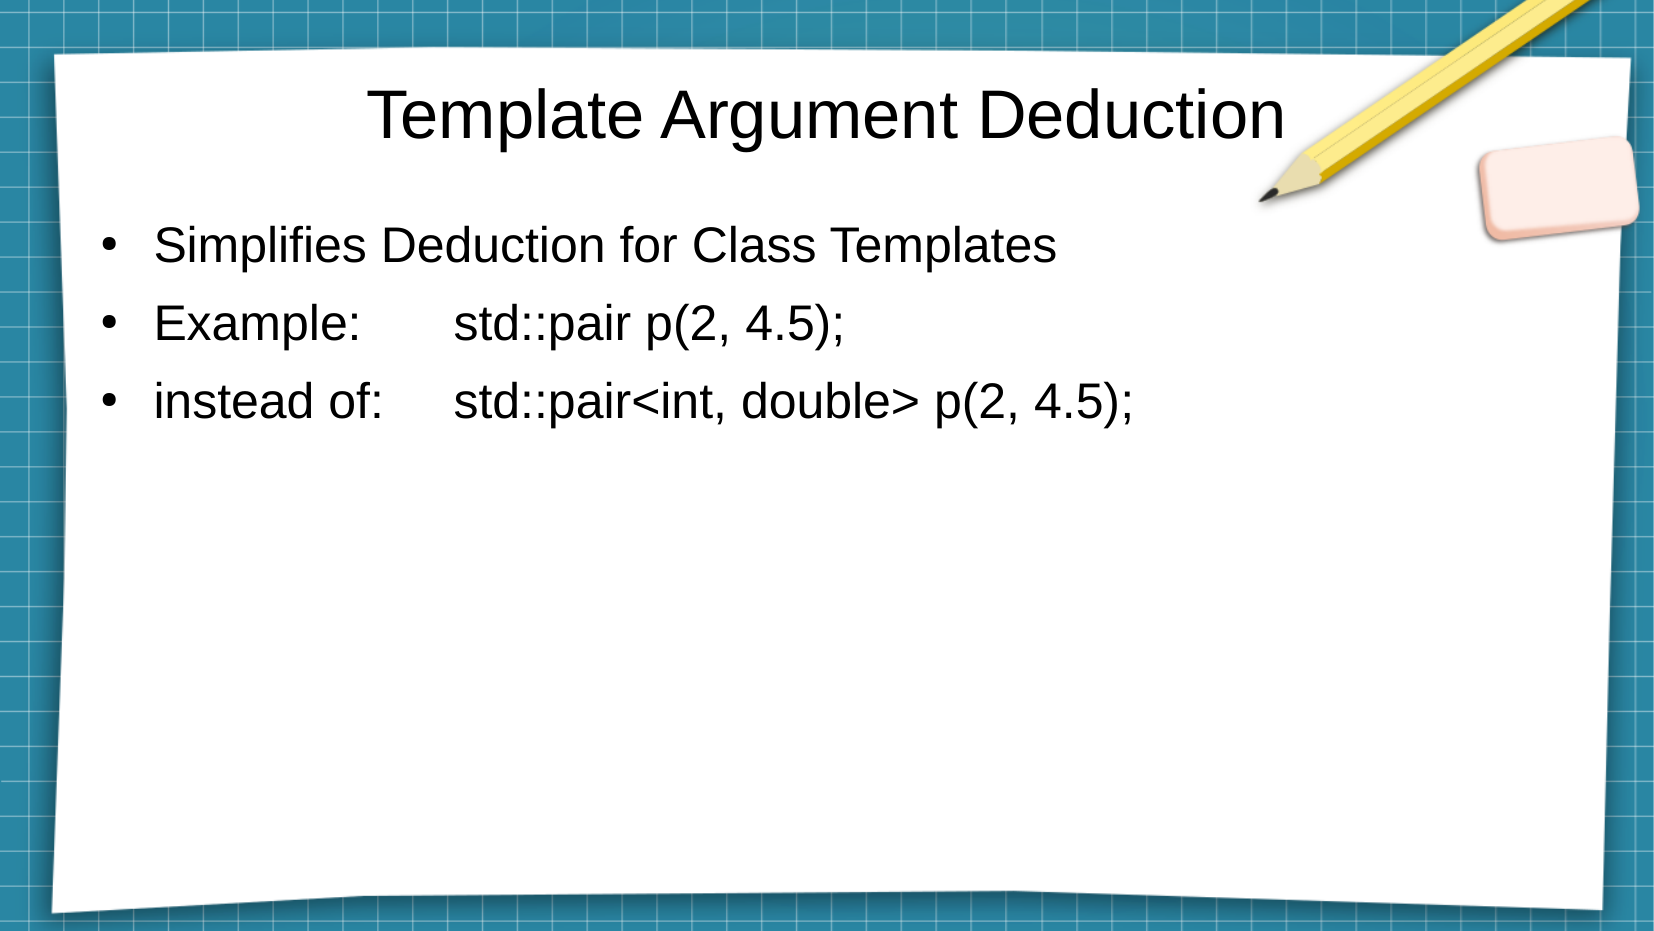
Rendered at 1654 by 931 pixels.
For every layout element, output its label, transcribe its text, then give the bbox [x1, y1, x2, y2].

list Simplifies Deduction for Class Templates Example: std::pair p(2, 4.5); instead of: std::pair<int, double> p(2, 4.5); [82, 217, 1571, 758]
title Template Argument Deduction [82, 37, 1571, 193]
picture [0, 0, 1654, 931]
